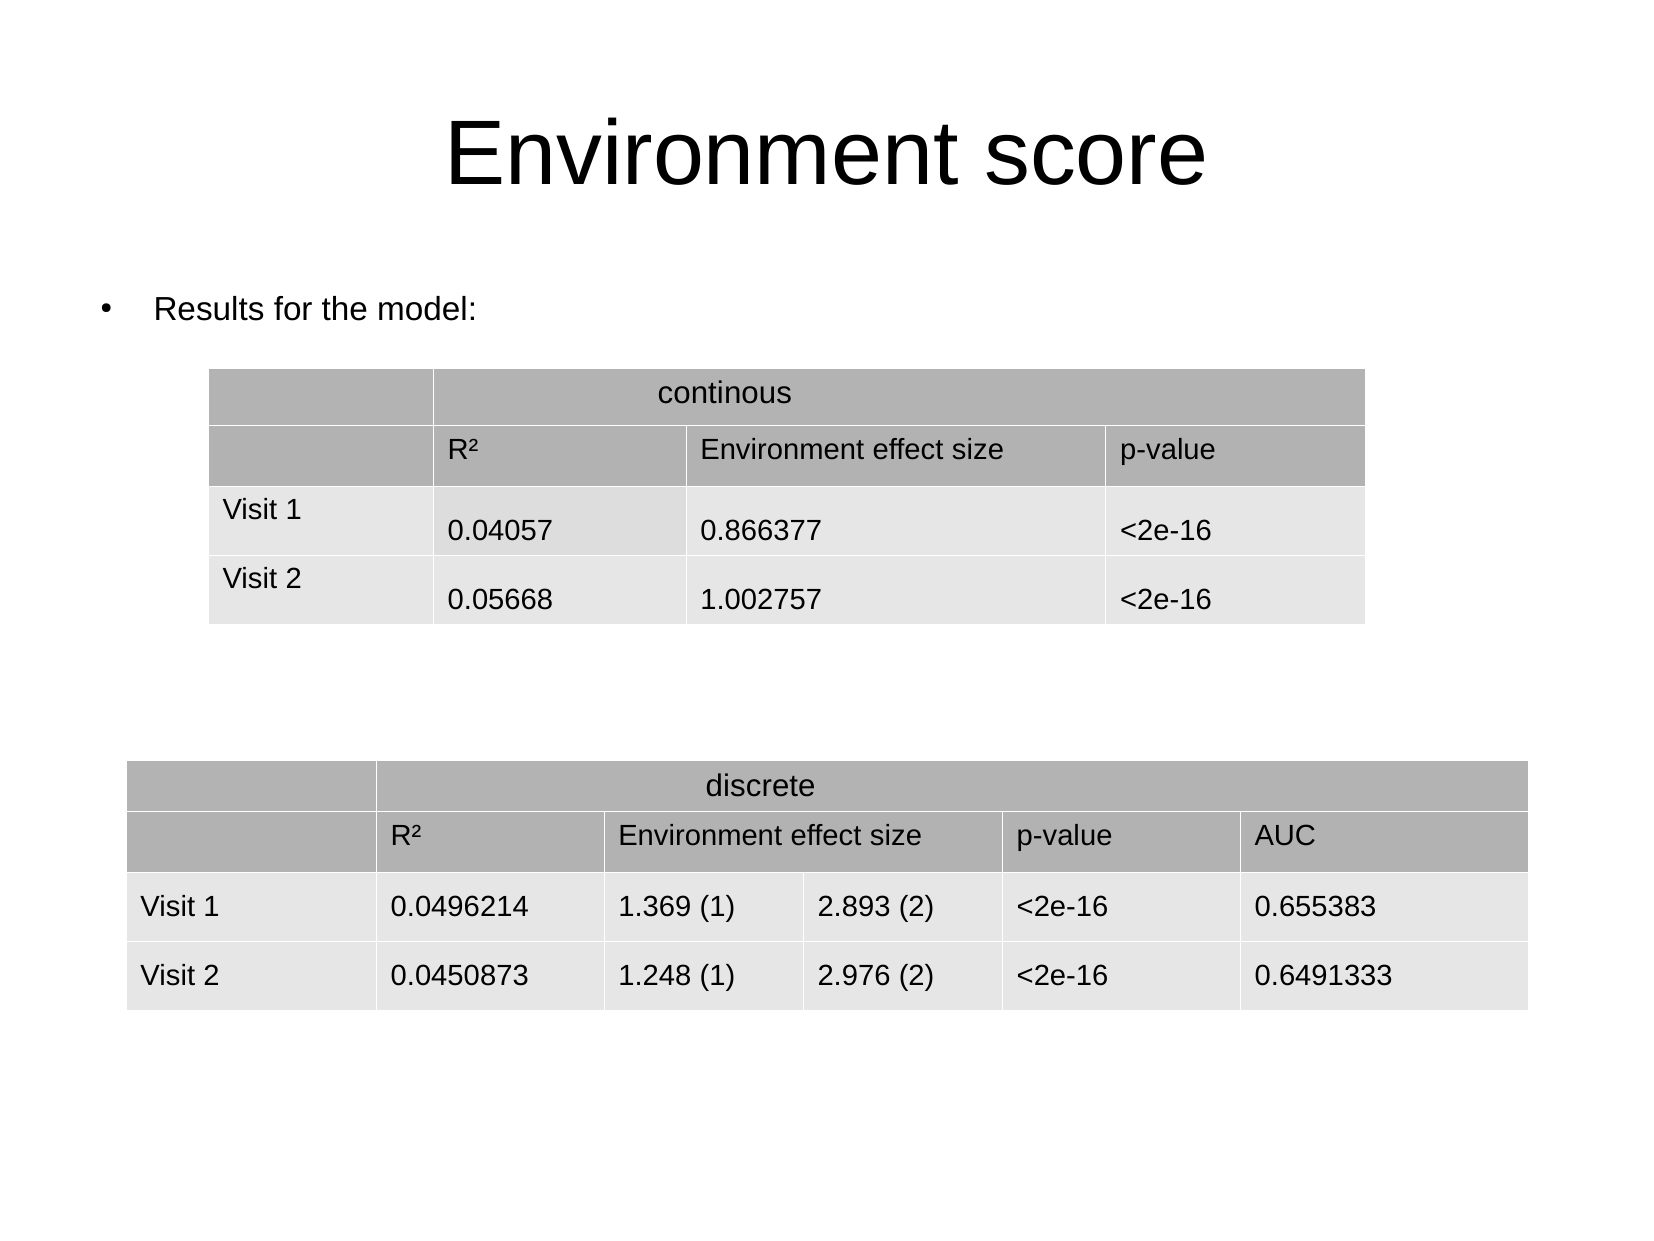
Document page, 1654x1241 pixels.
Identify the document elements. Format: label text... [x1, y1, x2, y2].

table_cell <2e-16 [1106, 556, 1365, 624]
table_cell [127, 812, 376, 872]
table_header [127, 761, 376, 811]
table_cell R² [377, 812, 604, 872]
table_cell 0.866377 [687, 487, 1105, 555]
table_cell 0.6491333 [1241, 942, 1528, 1010]
table_cell <2e-16 [1003, 942, 1240, 1010]
table_cell 1.002757 [687, 556, 1105, 624]
table_cell 1.369 (1) [605, 873, 803, 941]
table_header discrete [377, 761, 1528, 811]
table_cell 0.04057 [434, 487, 686, 555]
table_cell p-value [1106, 426, 1365, 486]
table_cell Environment effect size [687, 426, 1105, 486]
table_cell Visit 2 [209, 556, 433, 624]
table_cell AUC [1241, 812, 1528, 872]
table_cell Visit 2 [127, 942, 376, 1010]
table_cell 0.655383 [1241, 873, 1528, 941]
list Results for the model: [82, 290, 1571, 1010]
table_cell Environment effect size [605, 812, 1002, 872]
table_cell <2e-16 [1106, 487, 1365, 555]
title Environment score [82, 49, 1571, 257]
table_cell 0.05668 [434, 556, 686, 624]
table_cell 2.893 (2) [804, 873, 1002, 941]
table_cell p-value [1003, 812, 1240, 872]
table_cell Visit 1 [209, 487, 433, 555]
table_header [209, 369, 433, 425]
table_header continous [434, 369, 1365, 425]
table_cell Visit 1 [127, 873, 376, 941]
table_cell 0.0496214 [377, 873, 604, 941]
table_cell 1.248 (1) [605, 942, 803, 1010]
table_cell 2.976 (2) [804, 942, 1002, 1010]
table_cell 0.0450873 [377, 942, 604, 1010]
table_cell [209, 426, 433, 486]
table_cell R² [434, 426, 686, 486]
table_cell <2e-16 [1003, 873, 1240, 941]
